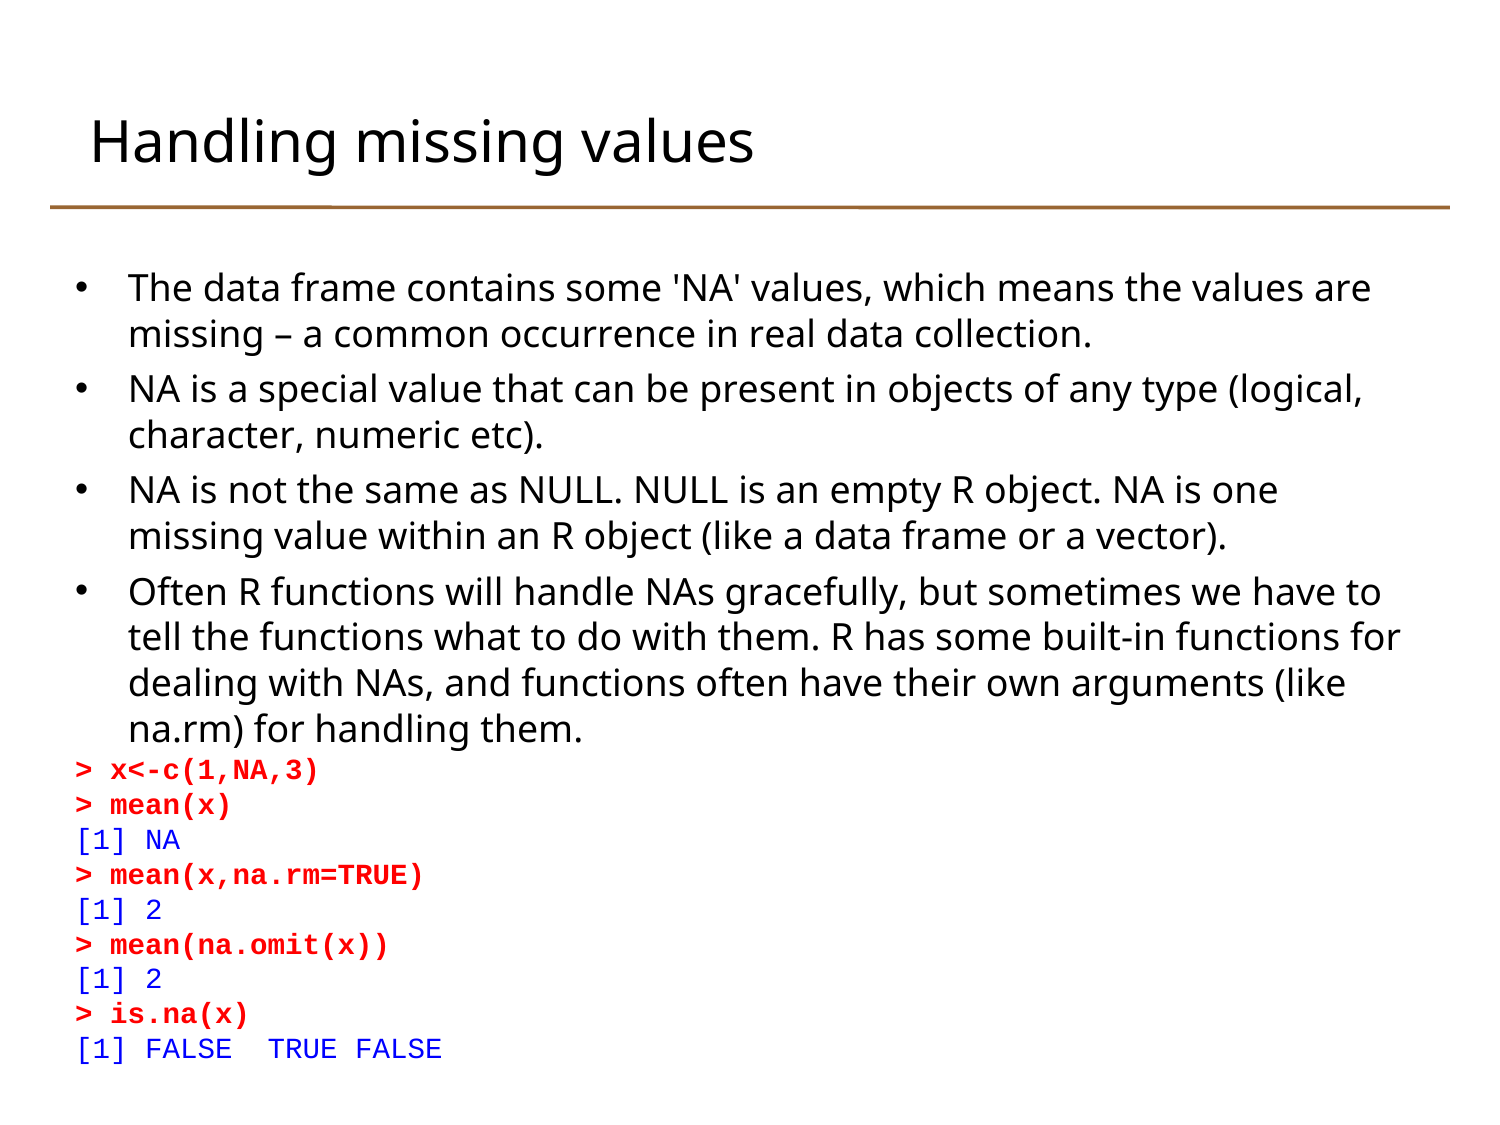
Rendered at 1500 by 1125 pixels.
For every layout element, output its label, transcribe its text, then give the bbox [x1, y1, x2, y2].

text_box Handling missing values [75, 44, 1425, 233]
text_box The data frame contains some 'NA' values, which means the values are missing – a common occurrence in real data collection. NA is a special value that can be present in objects of any type (logical, character, numeric etc). NA is not the same as NULL. NULL is an empty R object. NA is one missing value within an R object (like a data frame or a vector). Often R functions will handle NAs gracefully, but sometimes we have to tell the functions what to do with them. R has some built-in functions for dealing with NAs, and functions often have their own arguments (like na.rm) for handling them. > x<-c(1,NA,3) > mean(x) [1] NA > mean(x,na.rm=TRUE) [1] 2 > mean(na.omit(x)) [1] 2 > is.na(x) [1] FALSE TRUE FALSE [75, 263, 1425, 1006]
